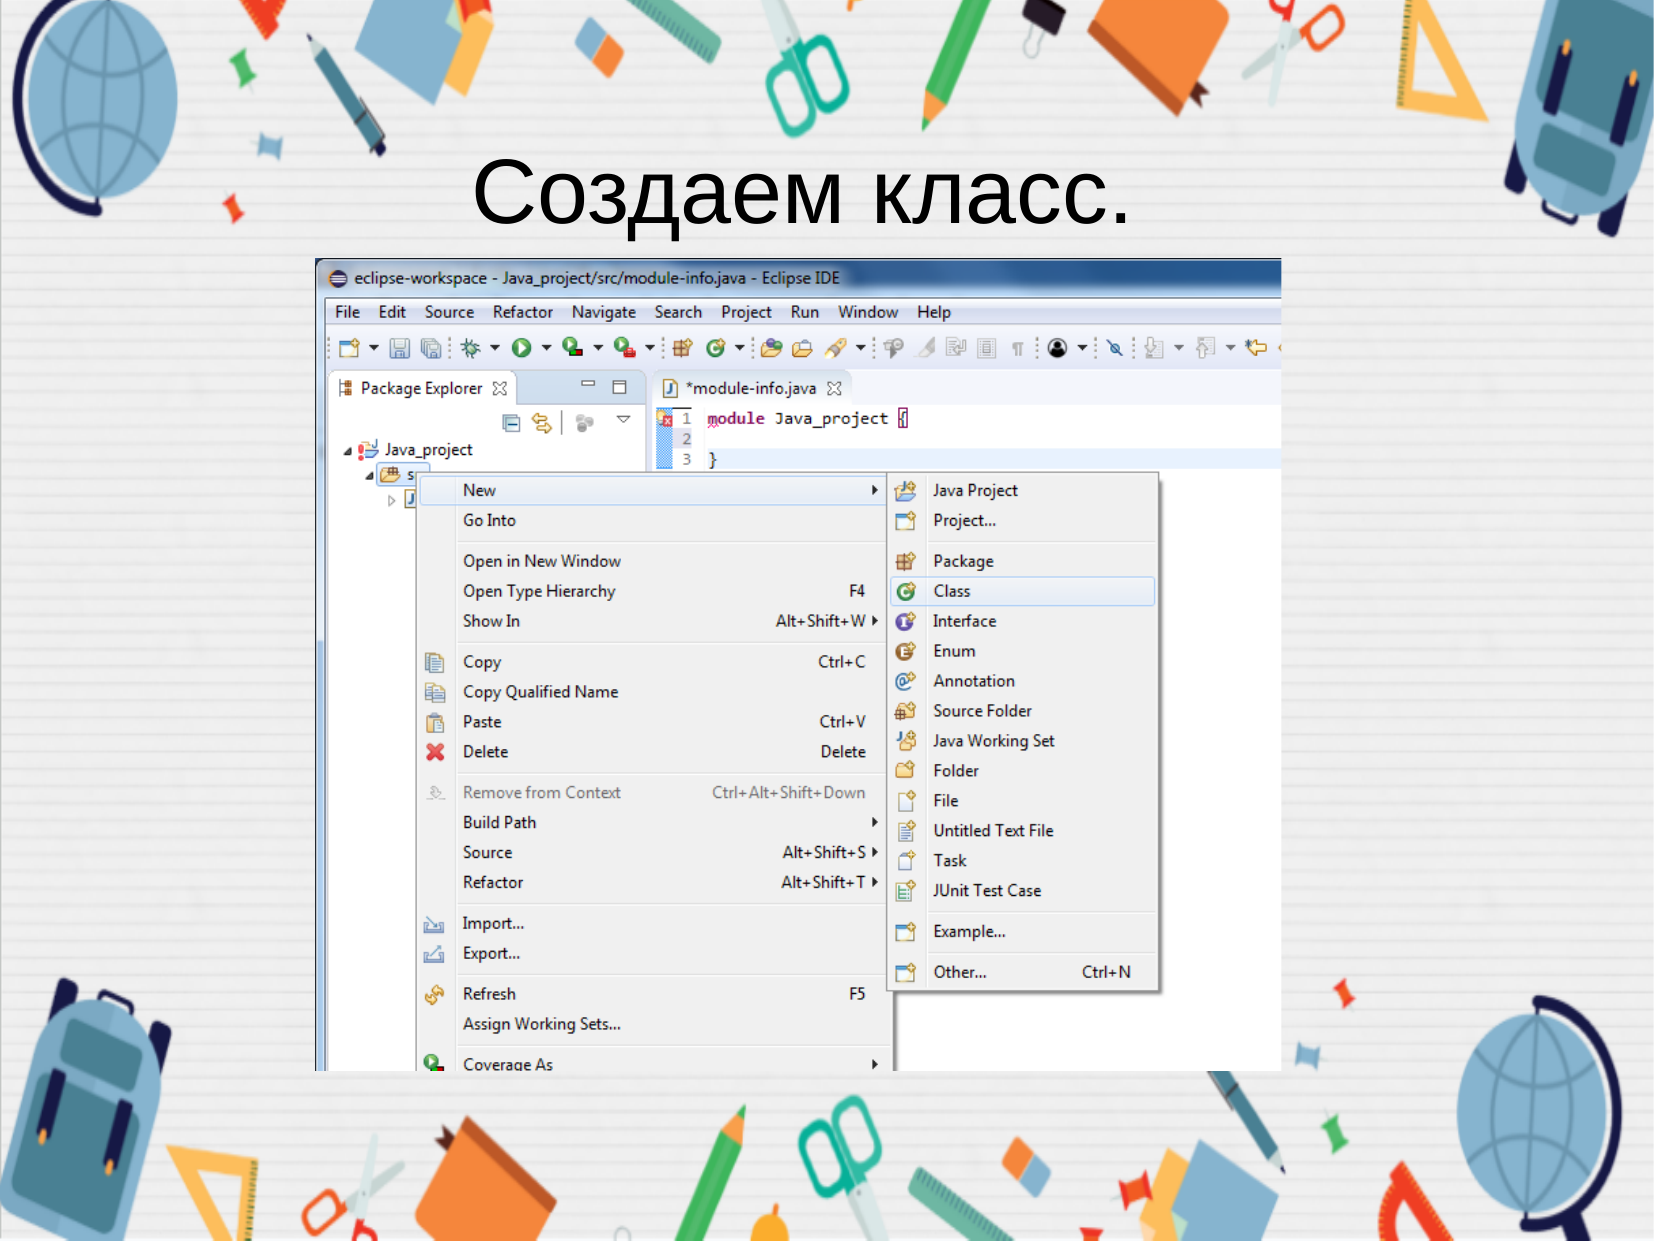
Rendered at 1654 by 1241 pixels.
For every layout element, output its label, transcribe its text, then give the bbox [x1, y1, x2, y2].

picture [0, 0, 1654, 1241]
title Создаем класс. [59, 88, 1548, 296]
